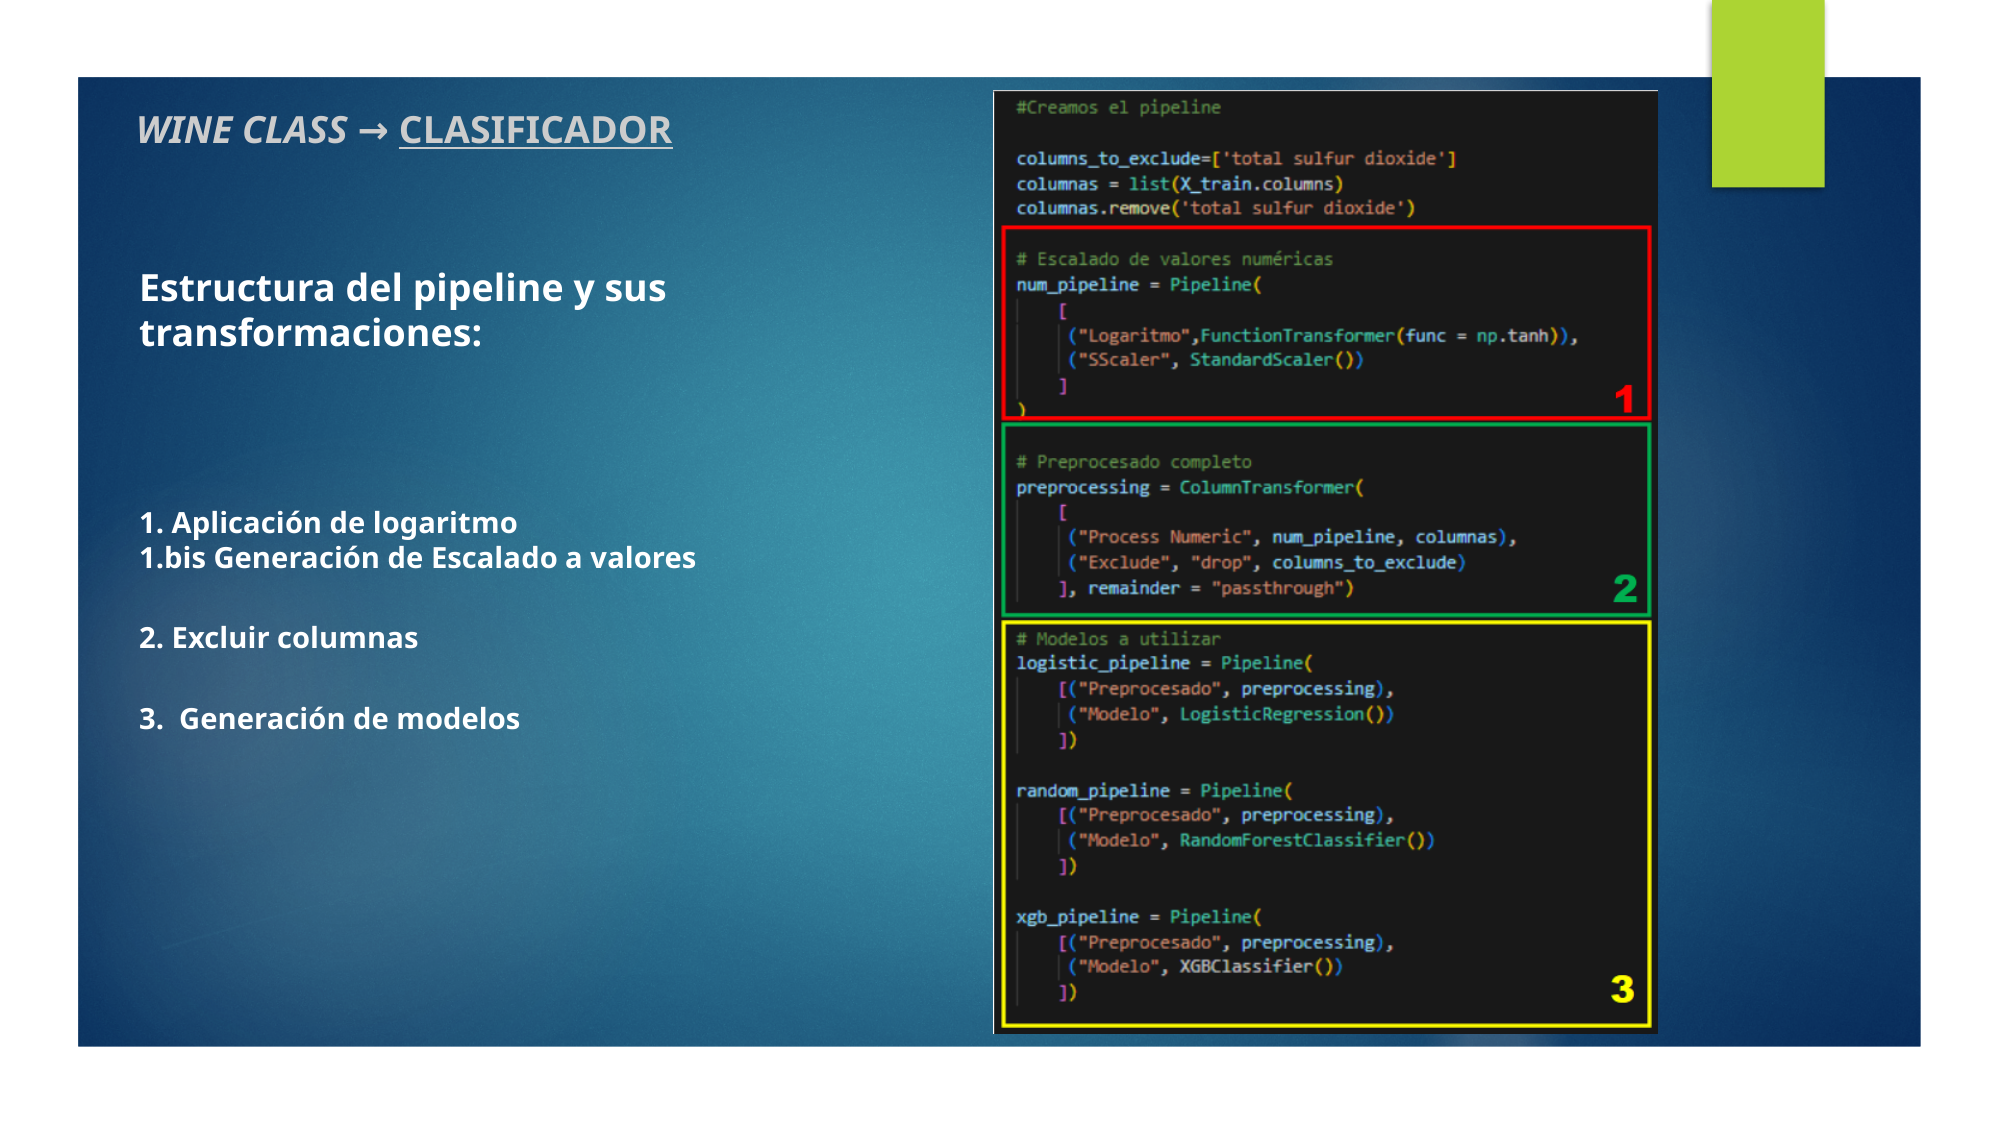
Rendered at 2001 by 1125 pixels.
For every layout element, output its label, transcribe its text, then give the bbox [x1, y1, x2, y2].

picture [79, 78, 1920, 1046]
text_box WINE CLASS → CLASIFICADOR [121, 98, 793, 159]
text_box Estructura del pipeline y sus transformaciones: 1. Aplicación de logaritmo 1.bis Generación de Escalado a valores 2. Excluir columnas 3. Generación de modelos [124, 256, 800, 743]
